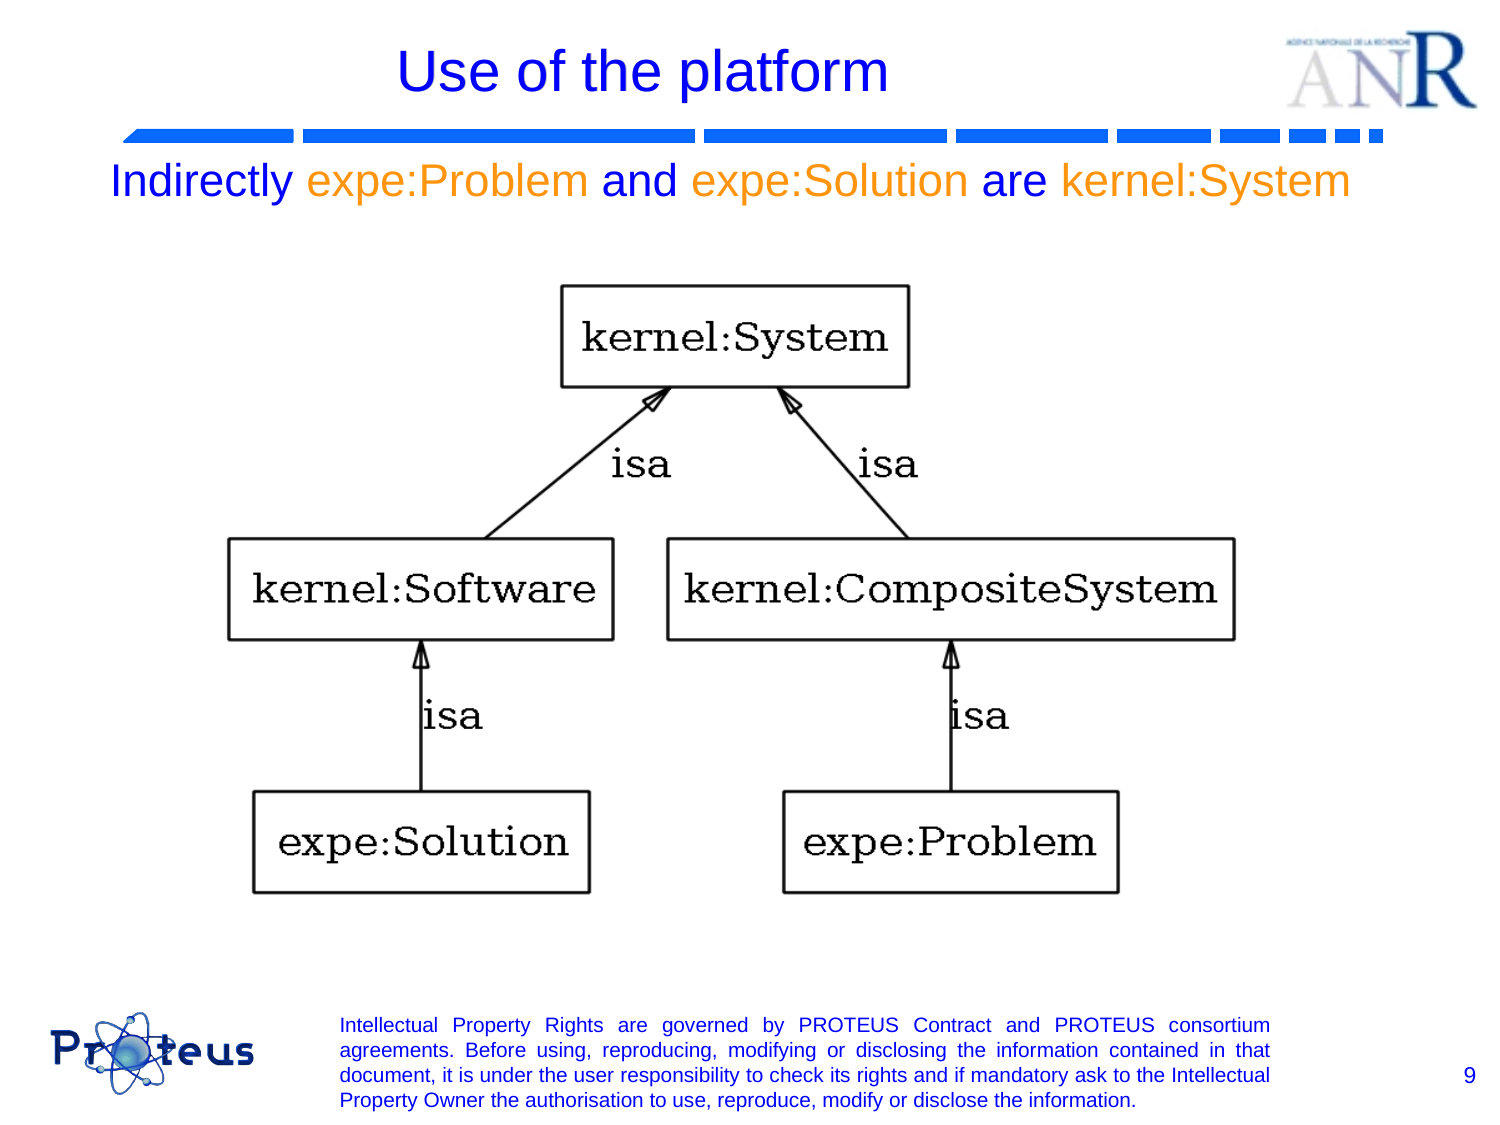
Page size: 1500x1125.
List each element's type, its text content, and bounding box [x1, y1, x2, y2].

picture [35, 1003, 272, 1101]
title Use of the platform [23, 11, 1264, 130]
picture [1281, 27, 1484, 115]
list Indirectly expe:Problem and expe:Solution are kernel:System [109, 154, 1434, 207]
picture [181, 236, 1281, 945]
